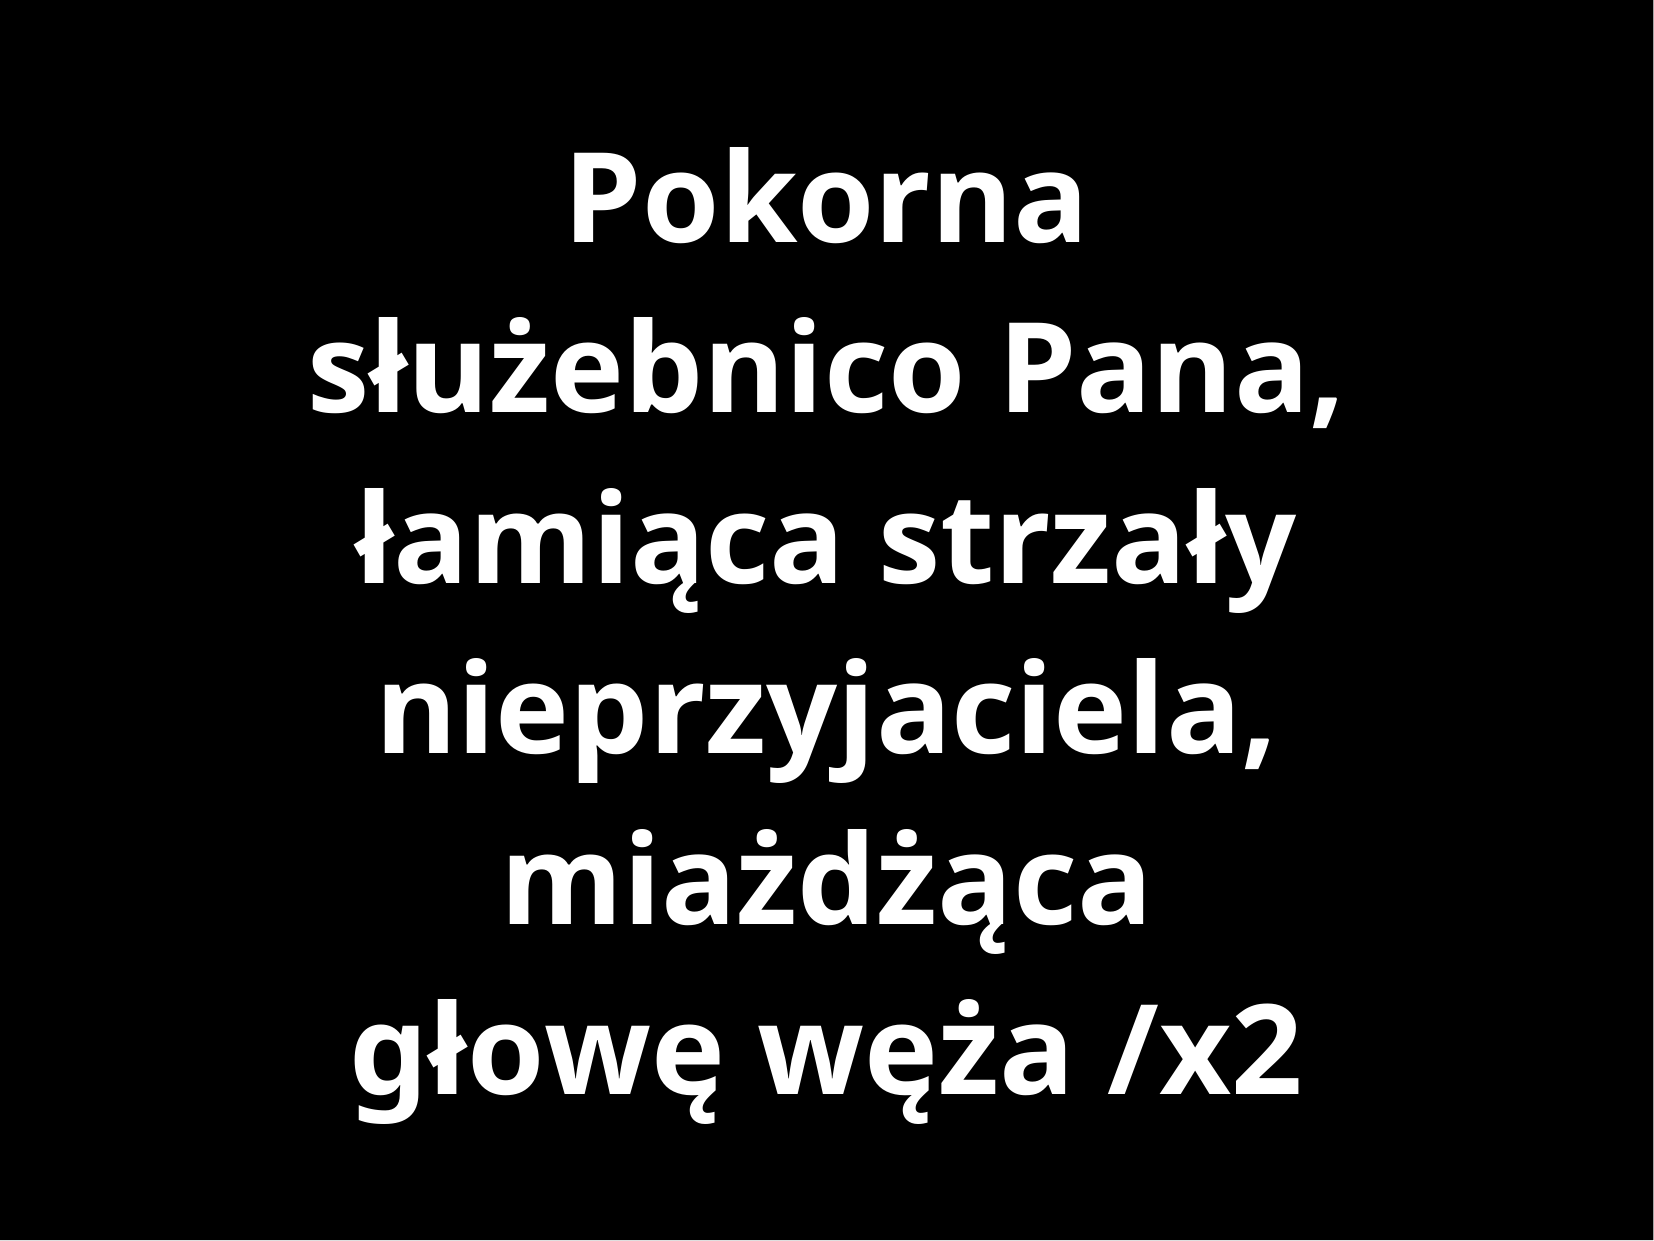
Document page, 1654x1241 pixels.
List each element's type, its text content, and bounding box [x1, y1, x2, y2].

title Pokorna służebnico Pana, łamiąca strzały nieprzyjaciela, miażdżąca głowę węża /x2 [0, 0, 1654, 1241]
